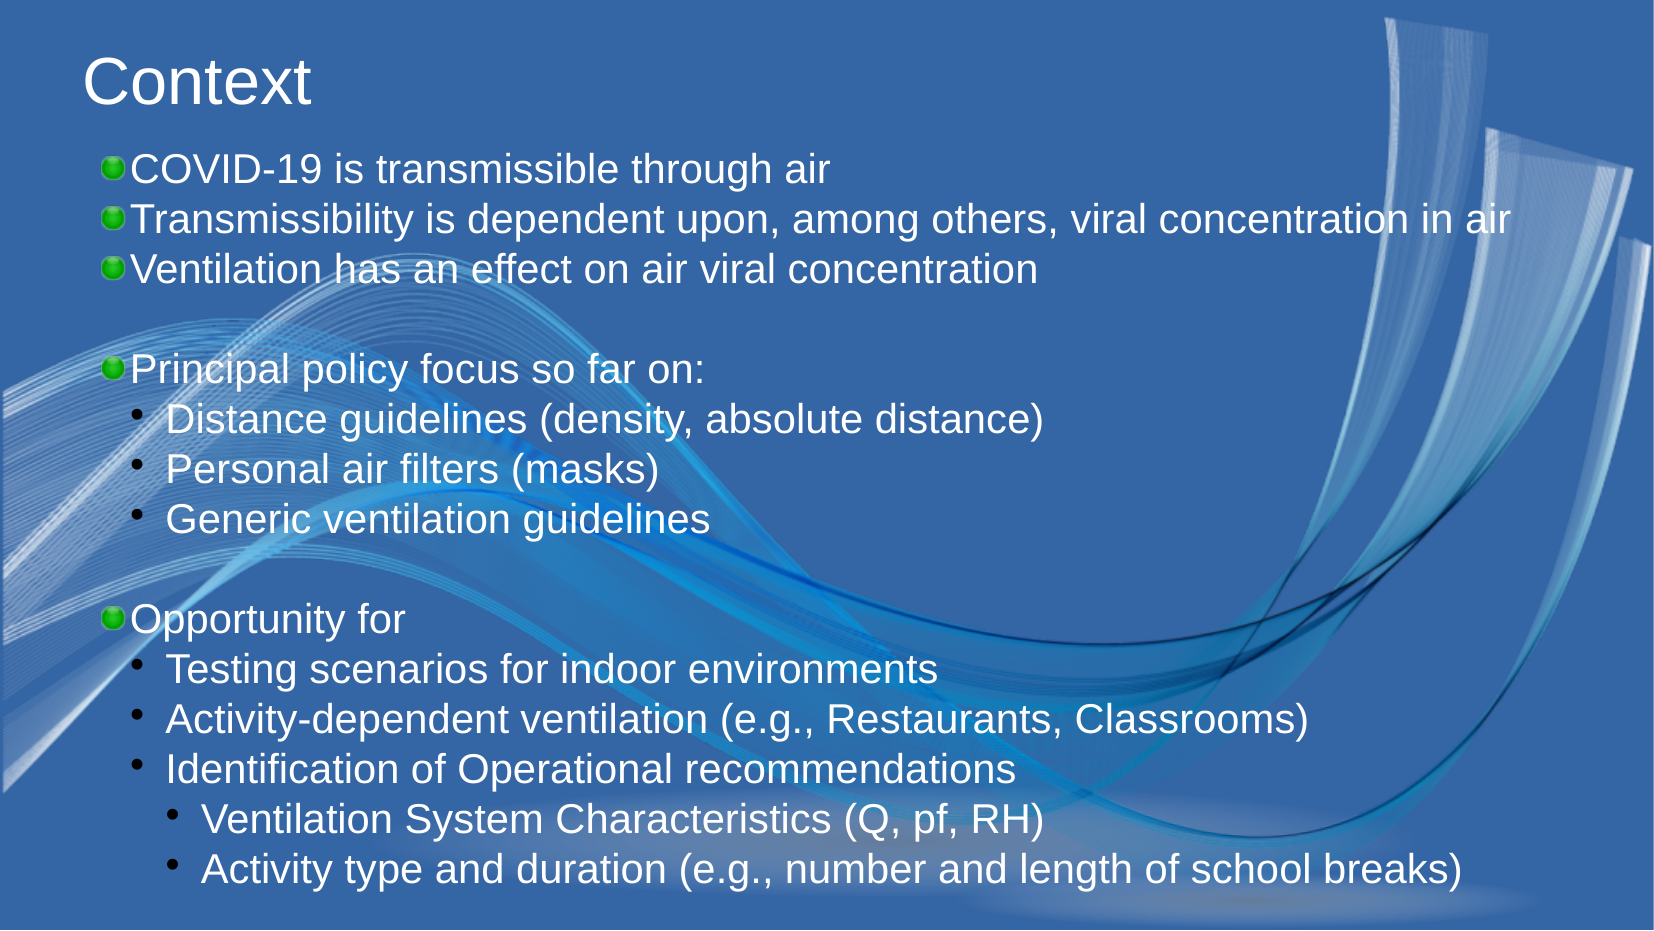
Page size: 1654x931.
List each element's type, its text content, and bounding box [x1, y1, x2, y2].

text_box COVID-19 is transmissible through air Transmissibility is dependent upon, among others, viral concentration in air Ventilation has an effect on air viral concentration Principal policy focus so far on: Distance guidelines (density, absolute distance) Personal air filters (masks) Generic ventilation guidelines Opportunity for Testing scenarios for indoor environments Activity-dependent ventilation (e.g., Restaurants, Classrooms) Identification of Operational recommendations Ventilation System Characteristics (Q, pf, RH) Activity type and duration (e.g., number and length of school breaks) [94, 141, 1583, 780]
picture [0, 15, 1654, 930]
